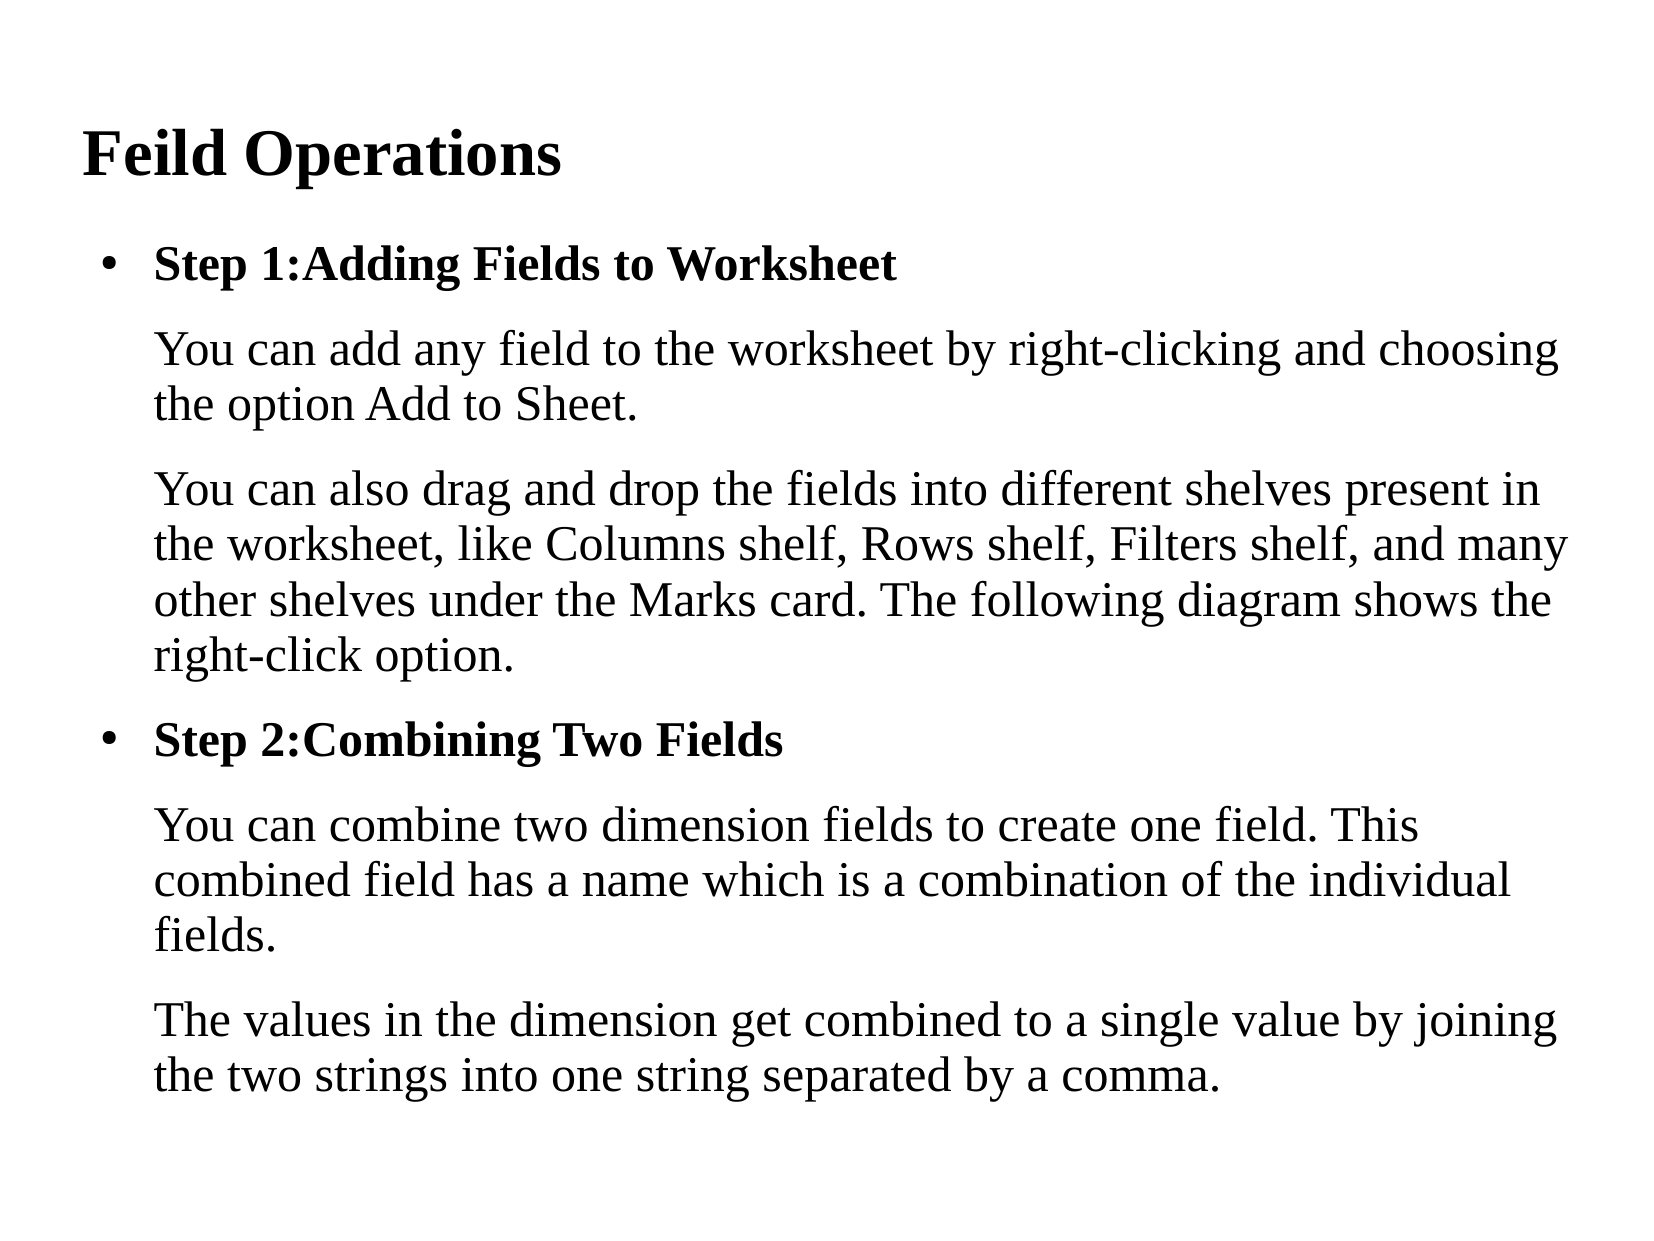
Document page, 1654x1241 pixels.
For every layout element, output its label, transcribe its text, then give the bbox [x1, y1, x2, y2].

list Step 1:Adding Fields to Worksheet You can add any field to the worksheet by right-clicking and choosing the option Add to Sheet. You can also drag and drop the fields into different shelves present in the worksheet, like Columns shelf, Rows shelf, Filters shelf, and many other shelves under the Marks card. The following diagram shows the right-click option. Step 2:Combining Two Fields You can combine two dimension fields to create one field. This combined field has a name which is a combination of the individual fields. The values in the dimension get combined to a single value by joining the two strings into one string separated by a comma. [82, 236, 1571, 1157]
title Feild Operations [82, 49, 1571, 236]
